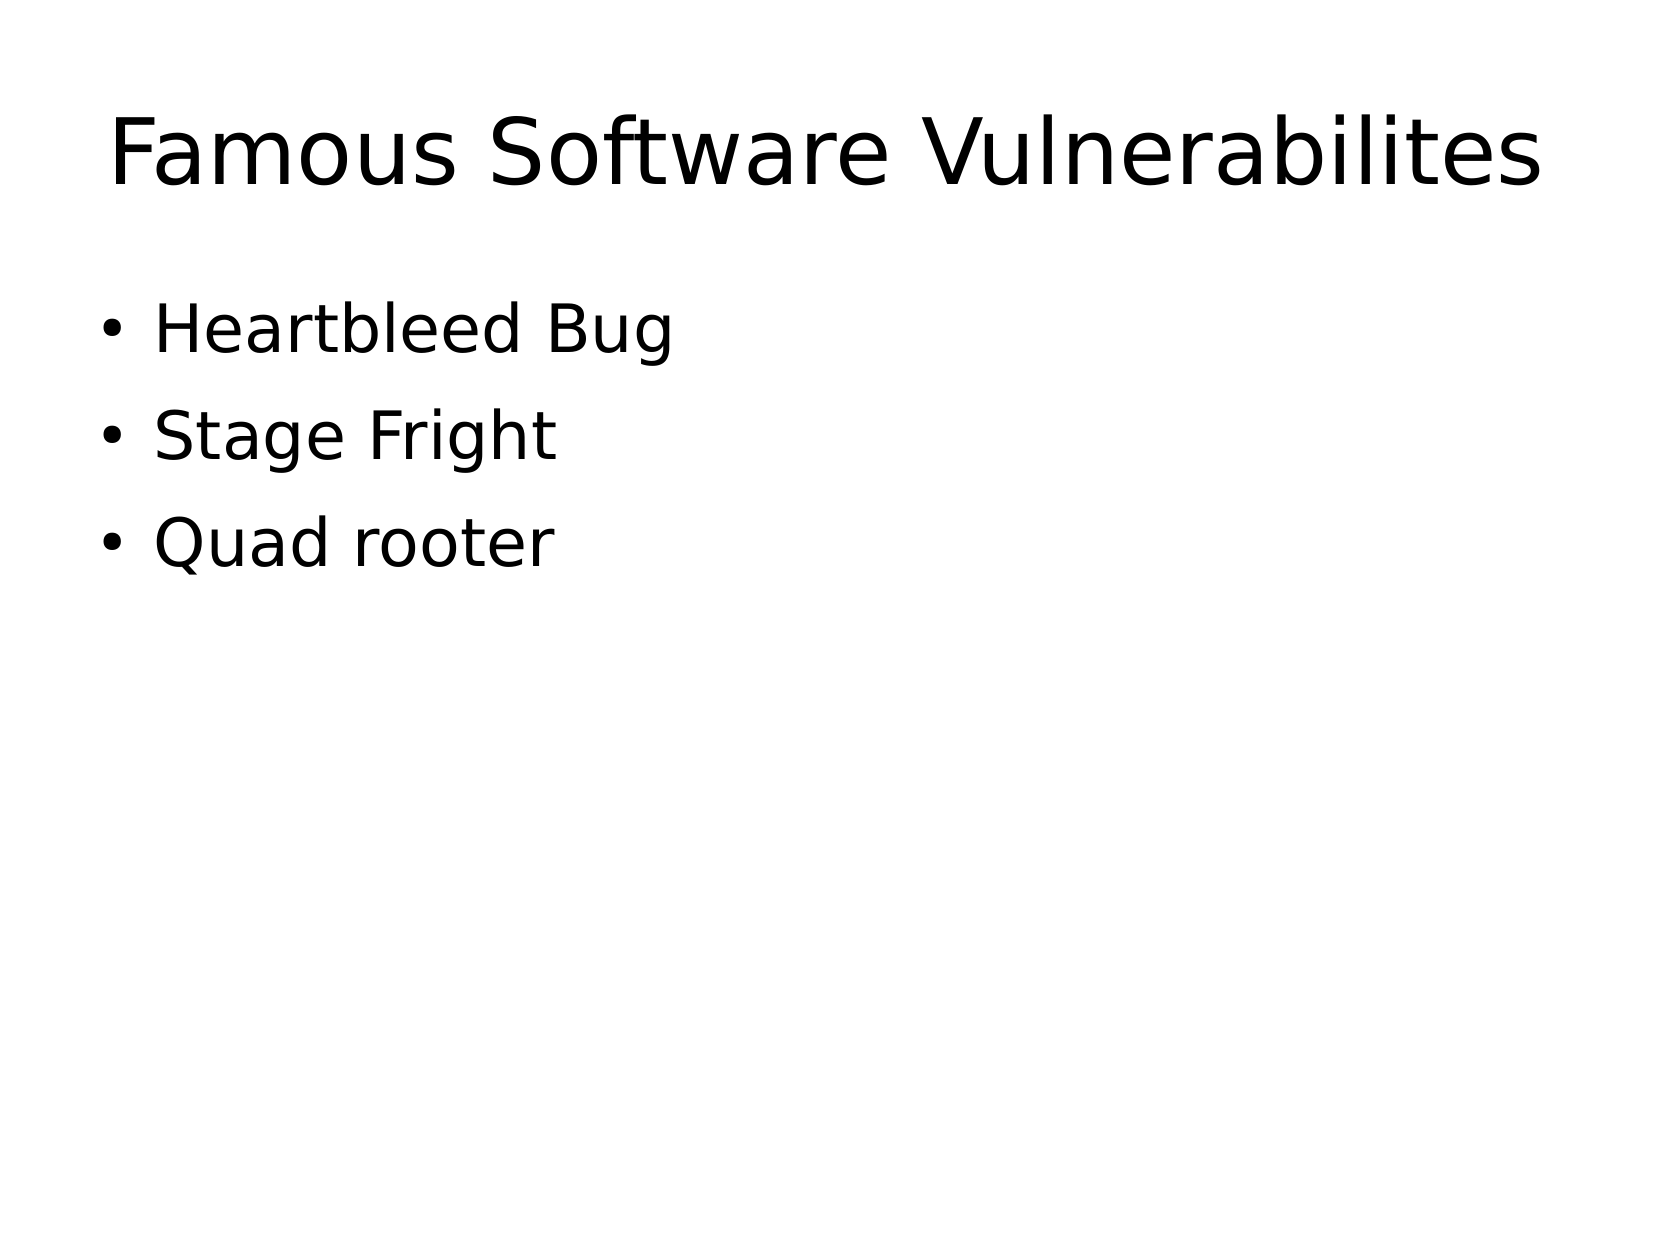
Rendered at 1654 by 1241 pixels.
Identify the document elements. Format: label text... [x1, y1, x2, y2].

list Heartbleed Bug Stage Fright Quad rooter [82, 290, 1571, 1010]
title Famous Software Vulnerabilites [82, 49, 1571, 257]
